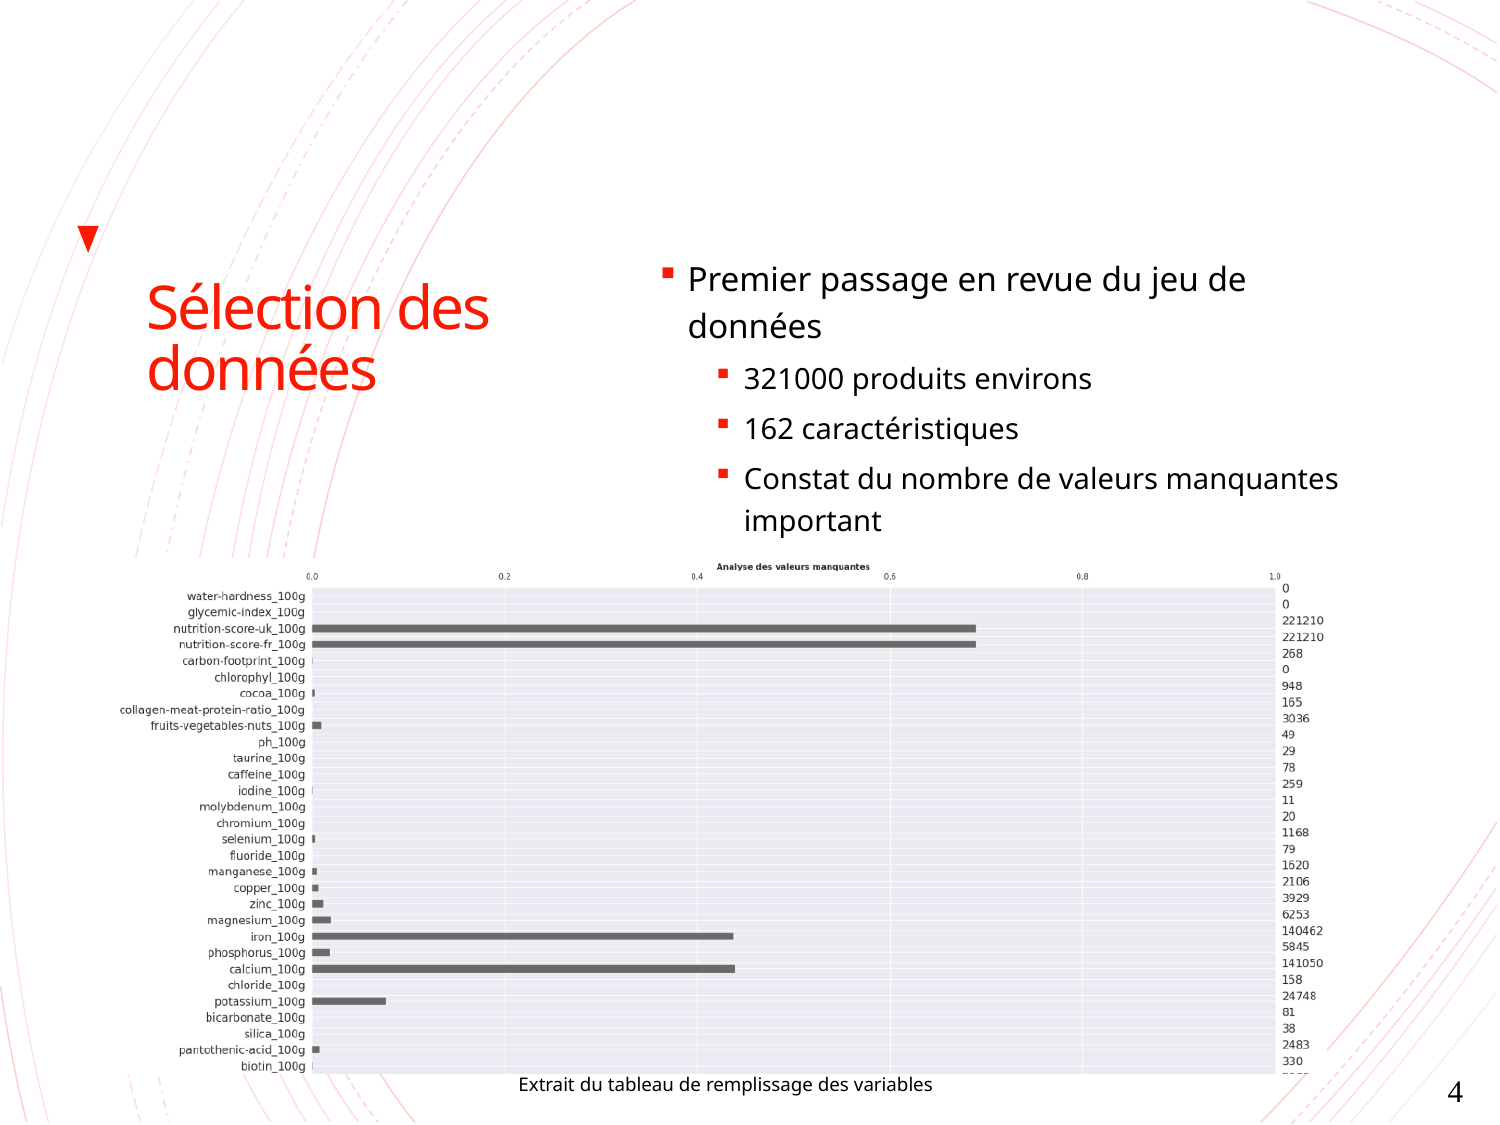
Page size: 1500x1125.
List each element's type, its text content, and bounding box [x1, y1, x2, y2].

picture [98, 558, 1327, 1074]
text_box [77, 225, 99, 253]
text_box Extrait du tableau de remplissage des variables [136, 1061, 1314, 1121]
title Sélection des données [109, 242, 572, 558]
text_box <numéro> [1432, 1064, 1494, 1120]
list Premier passage en revue du jeu de données 321000 produits environs 162 caractéristiques Constat du nombre de valeurs manquantes important [644, 242, 1403, 993]
